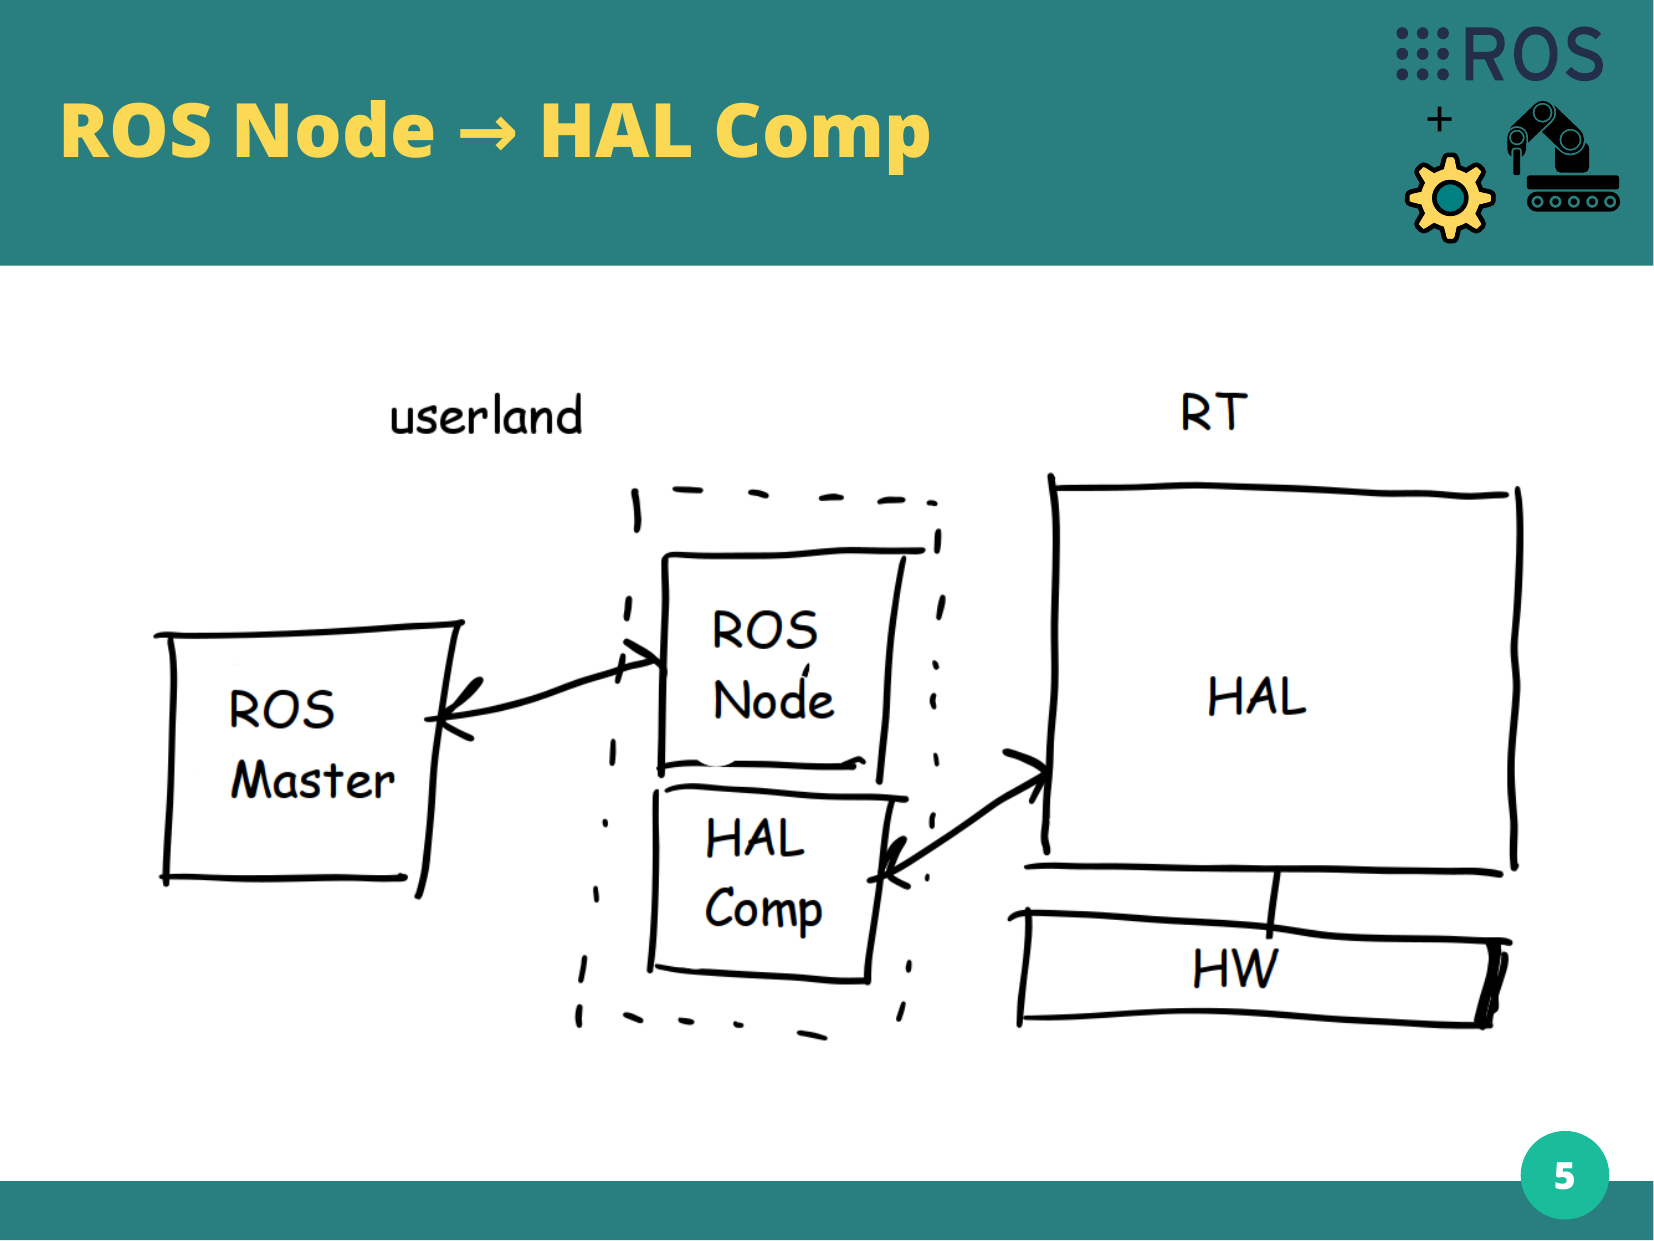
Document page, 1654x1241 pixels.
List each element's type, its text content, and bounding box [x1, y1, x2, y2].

picture [141, 342, 1536, 1053]
title ROS Node → HAL Comp [59, 49, 1595, 207]
